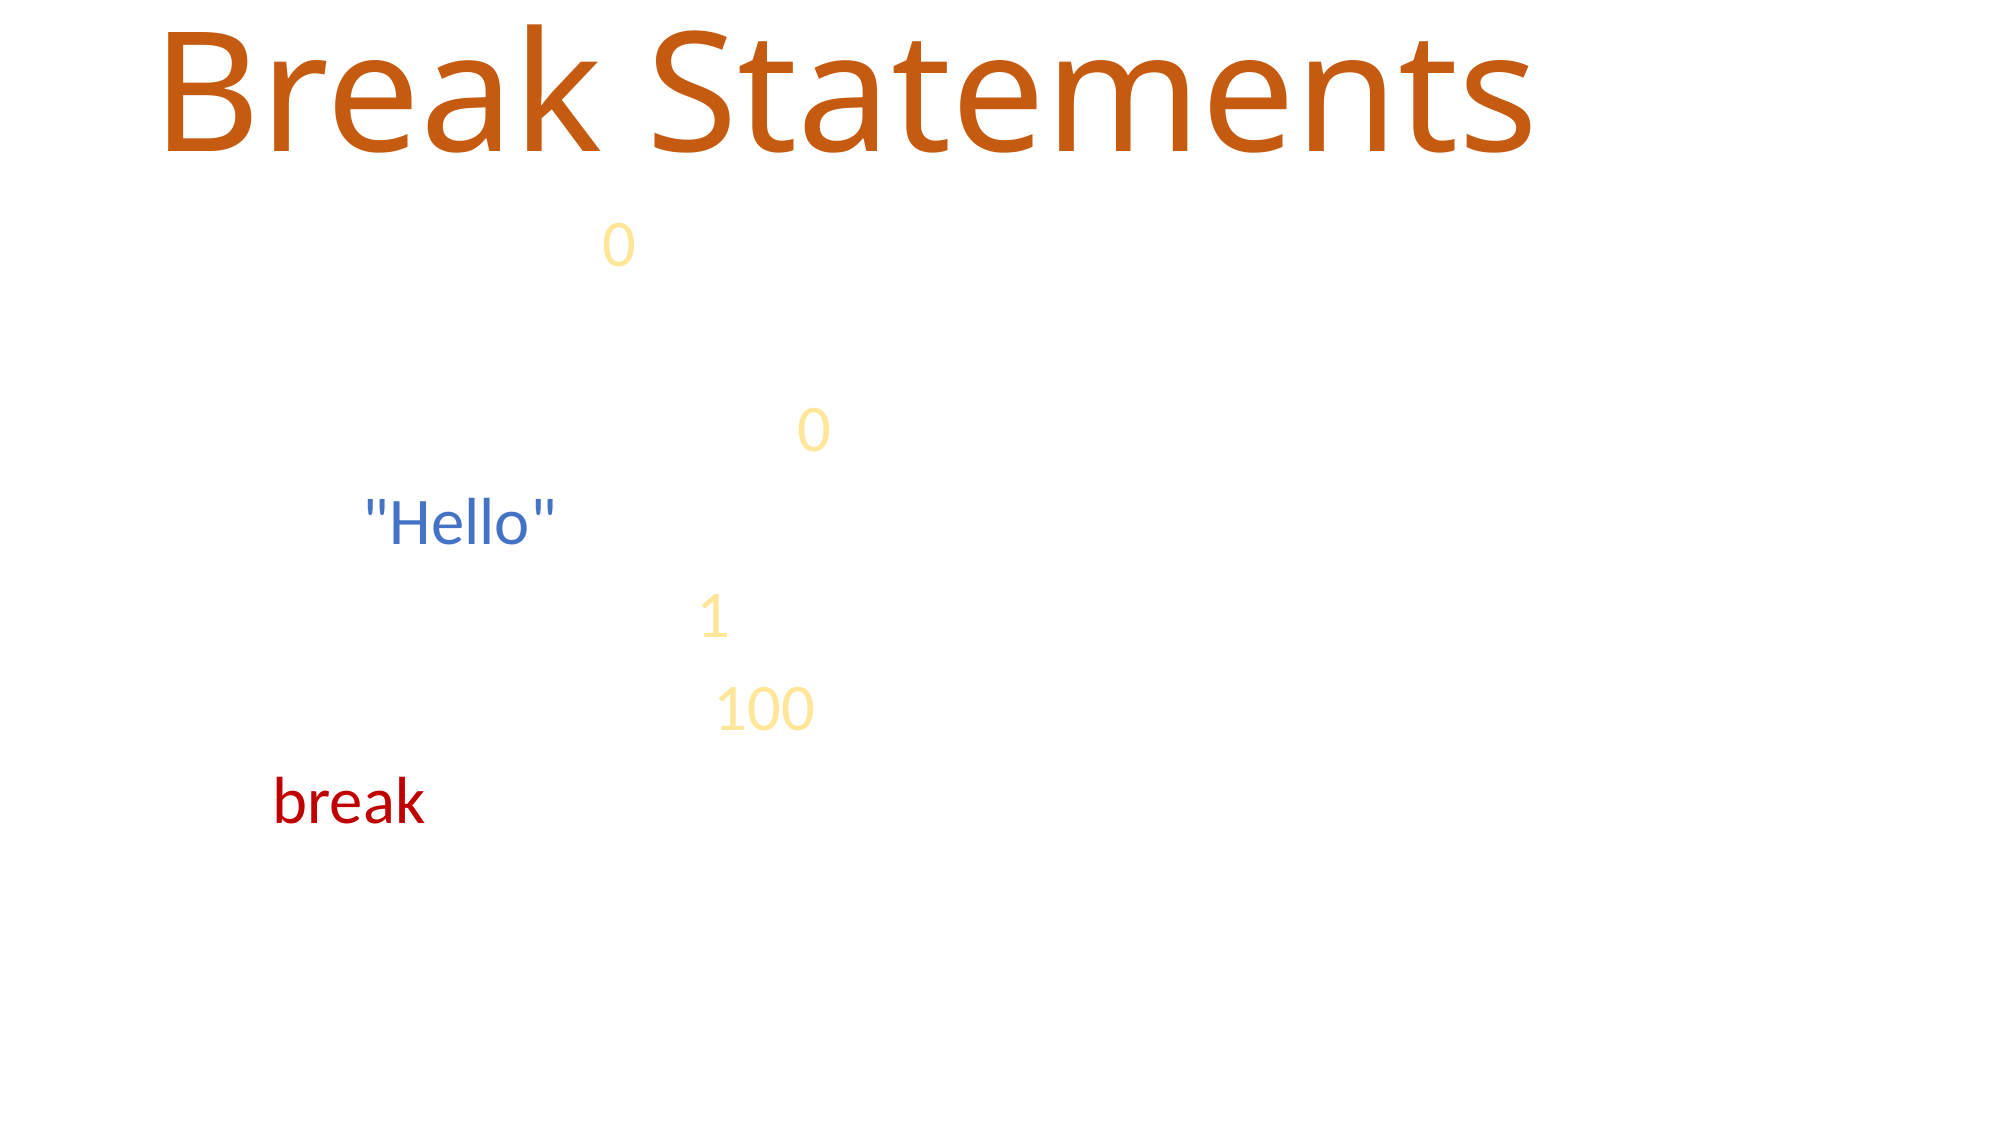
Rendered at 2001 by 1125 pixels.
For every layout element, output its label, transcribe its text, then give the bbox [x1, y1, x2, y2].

list Break Statements times_in_loop = 0 while times_in_loop >= 0: print("Hello") times_in_loop += 1 if times_in_loop > 100: break [137, 0, 1863, 1014]
